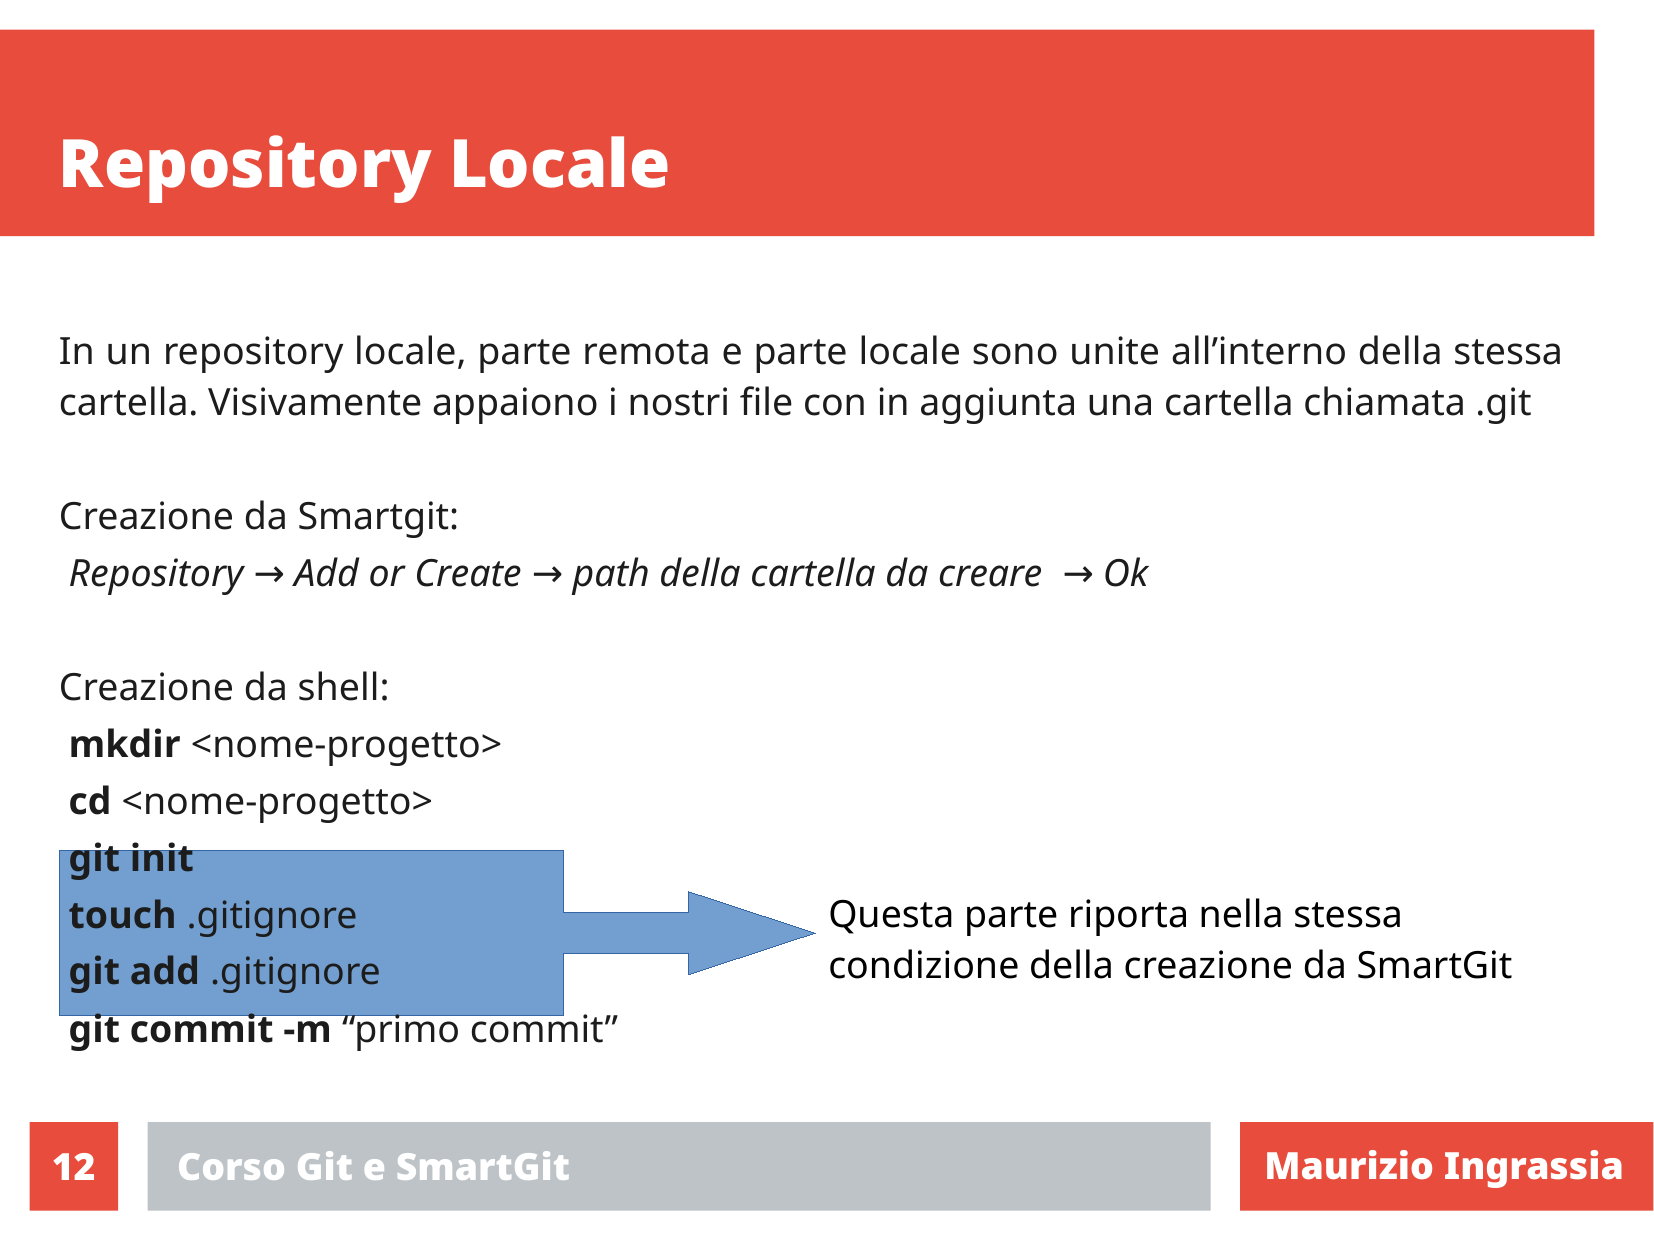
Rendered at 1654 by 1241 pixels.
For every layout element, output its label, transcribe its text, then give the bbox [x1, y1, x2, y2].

text_box Questa parte riporta nella stessa condizione della creazione da SmartGit [813, 879, 1558, 990]
title Repository Locale [59, 59, 1595, 207]
list In un repository locale, parte remota e parte locale sono unite all’interno della stessa cartella. Visivamente appaiono i nostri file con in aggiunta una cartella chiamata .git Creazione da Smartgit: Repository → Add or Create → path della cartella da creare → Ok Creazione da shell: mkdir <nome-progetto> cd <nome-progetto> git init touch .gitignore git add .gitignore git commit -m “primo commit” [59, 324, 1565, 1093]
